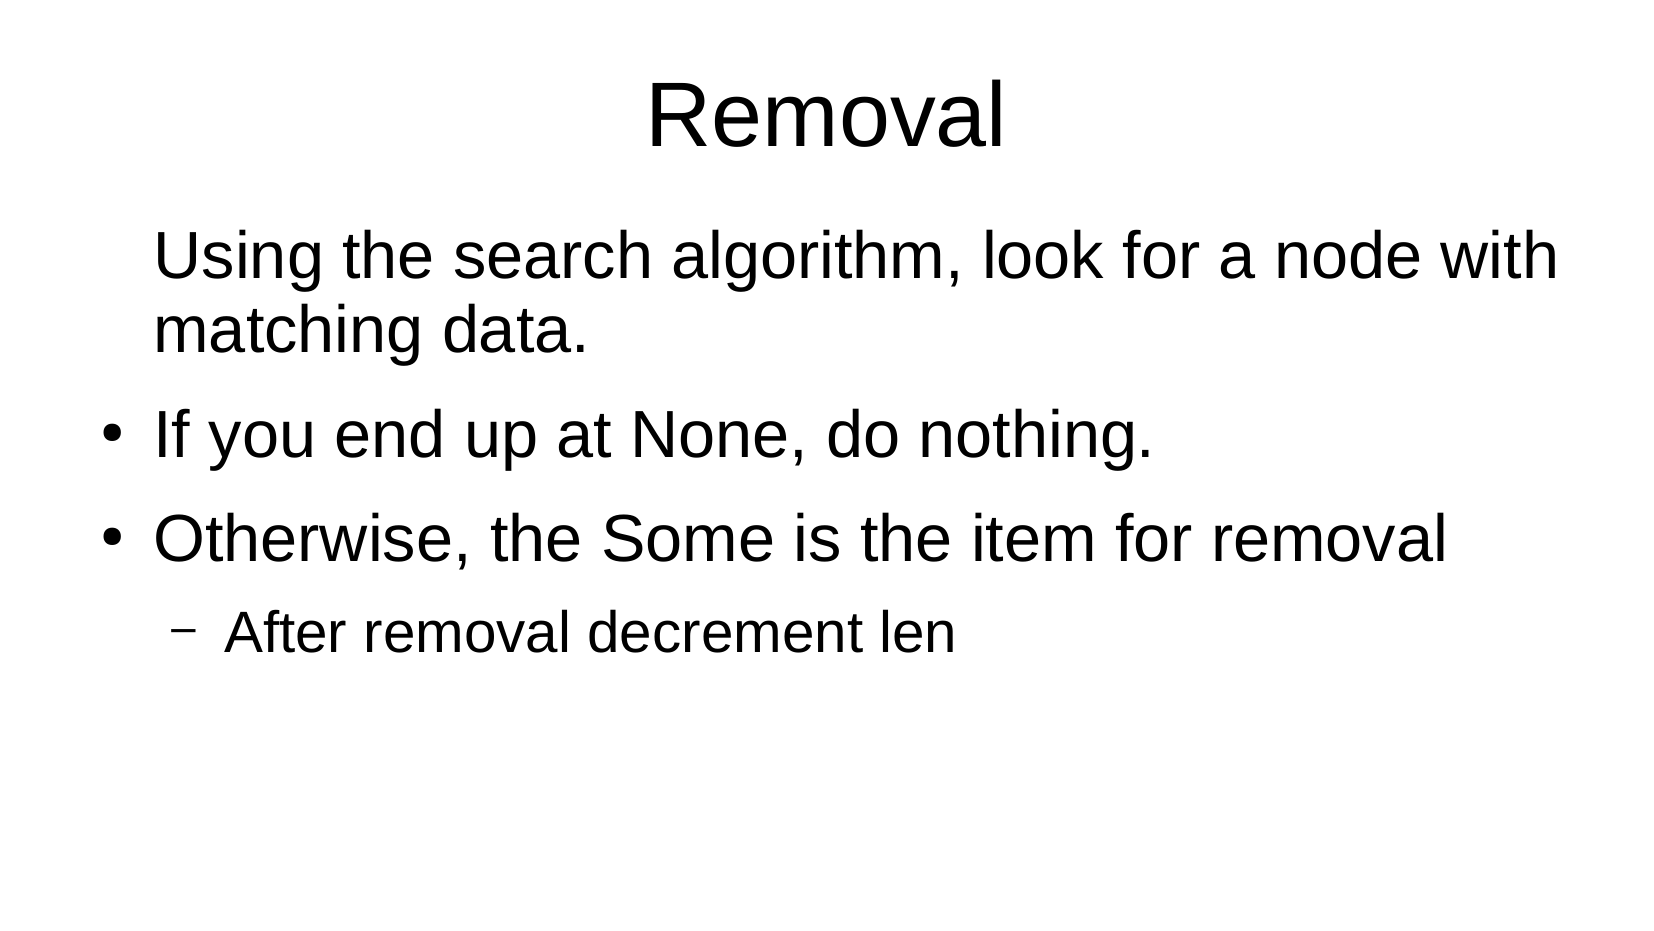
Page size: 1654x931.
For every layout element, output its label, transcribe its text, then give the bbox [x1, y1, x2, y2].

title Removal [82, 37, 1571, 193]
list Using the search algorithm, look for a node with matching data. If you end up at None, do nothing. Otherwise, the Some is the item for removal After removal decrement len [82, 217, 1571, 758]
